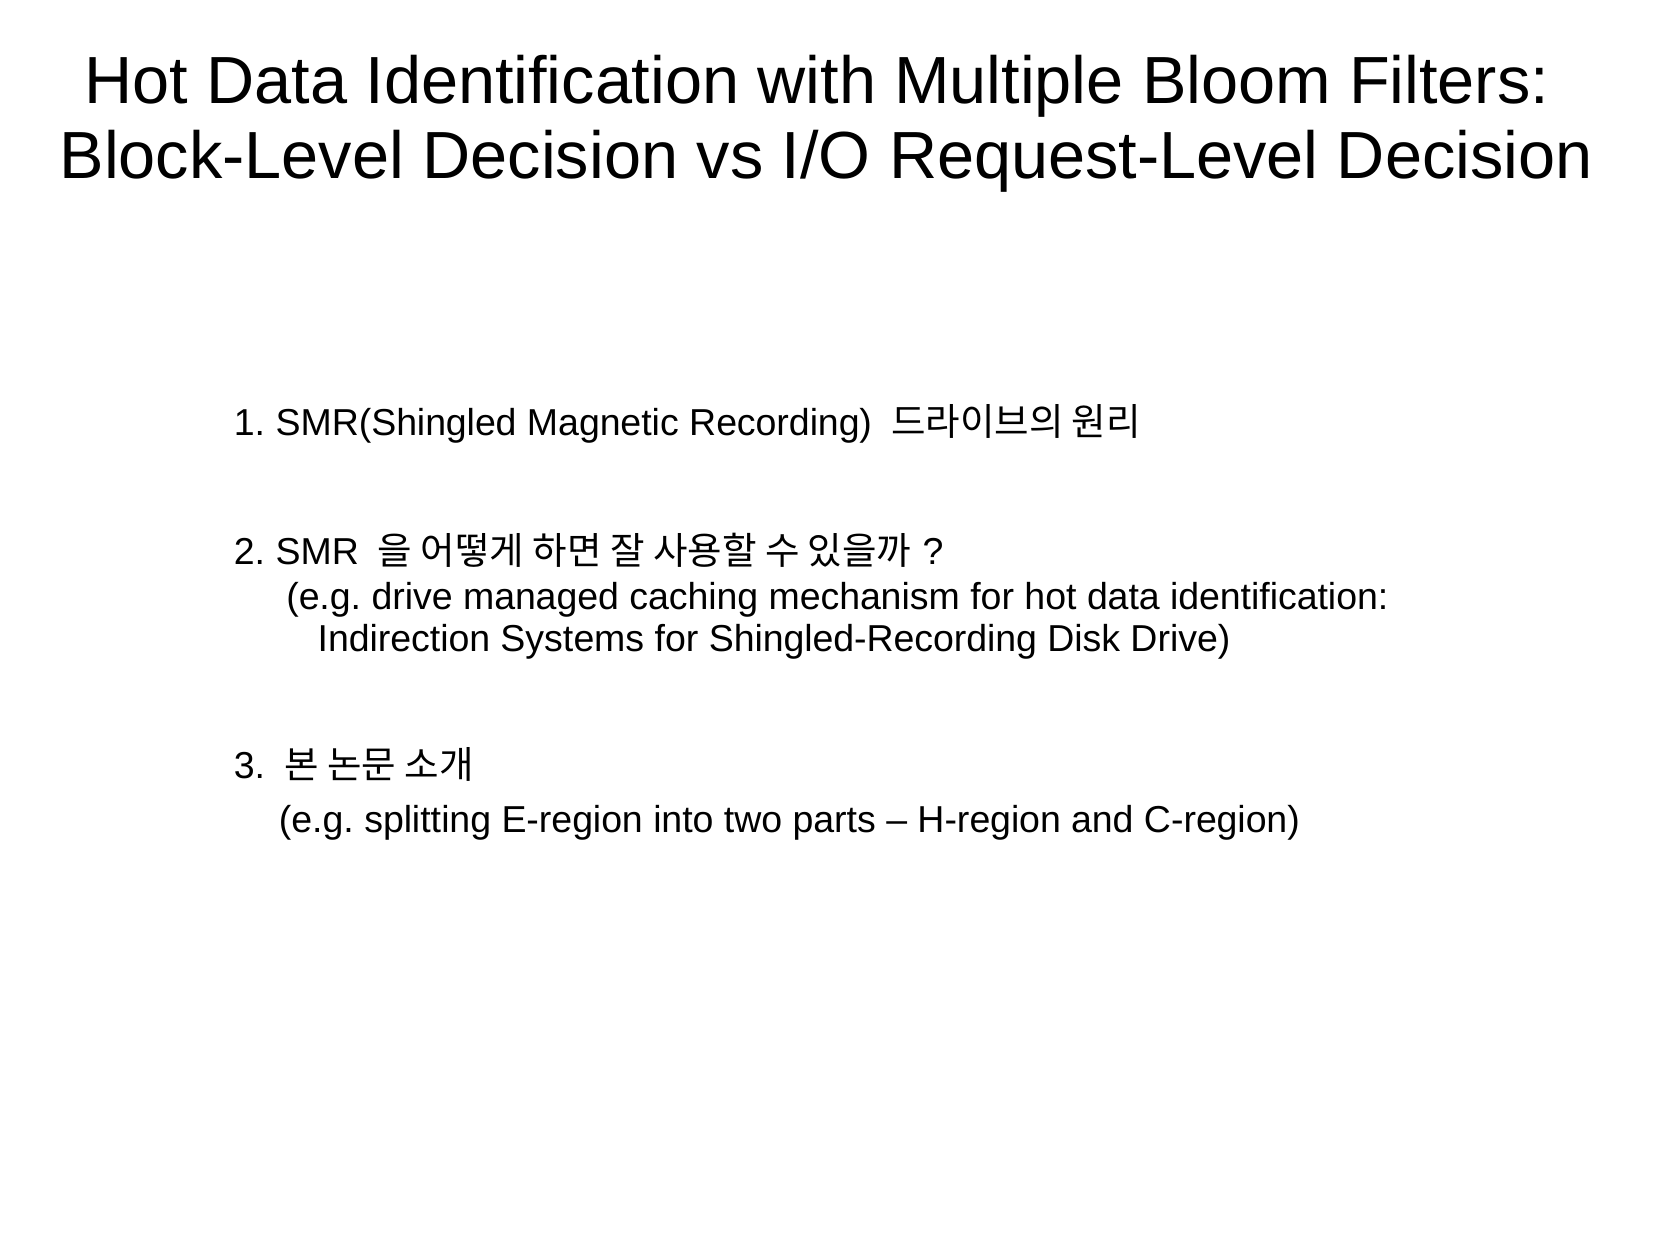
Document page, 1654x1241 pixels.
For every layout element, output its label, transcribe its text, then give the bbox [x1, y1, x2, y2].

text_box 1. SMR(Shingled Magnetic Recording) 드라이브의 원리 2. SMR 을 어떻게 하면 잘 사용할 수 있을까? (e.g. drive managed caching mechanism for hot data identification: Indirection Systems for Shingled-Recording Disk Drive) 3. 본 논문 소개 (e.g. splitting E-region into two parts – H-region and C-region) [219, 384, 1435, 856]
text_box Hot Data Identification with Multiple Bloom Filters: Block-Level Decision vs I/O Request-Level Decision [0, 35, 1654, 201]
